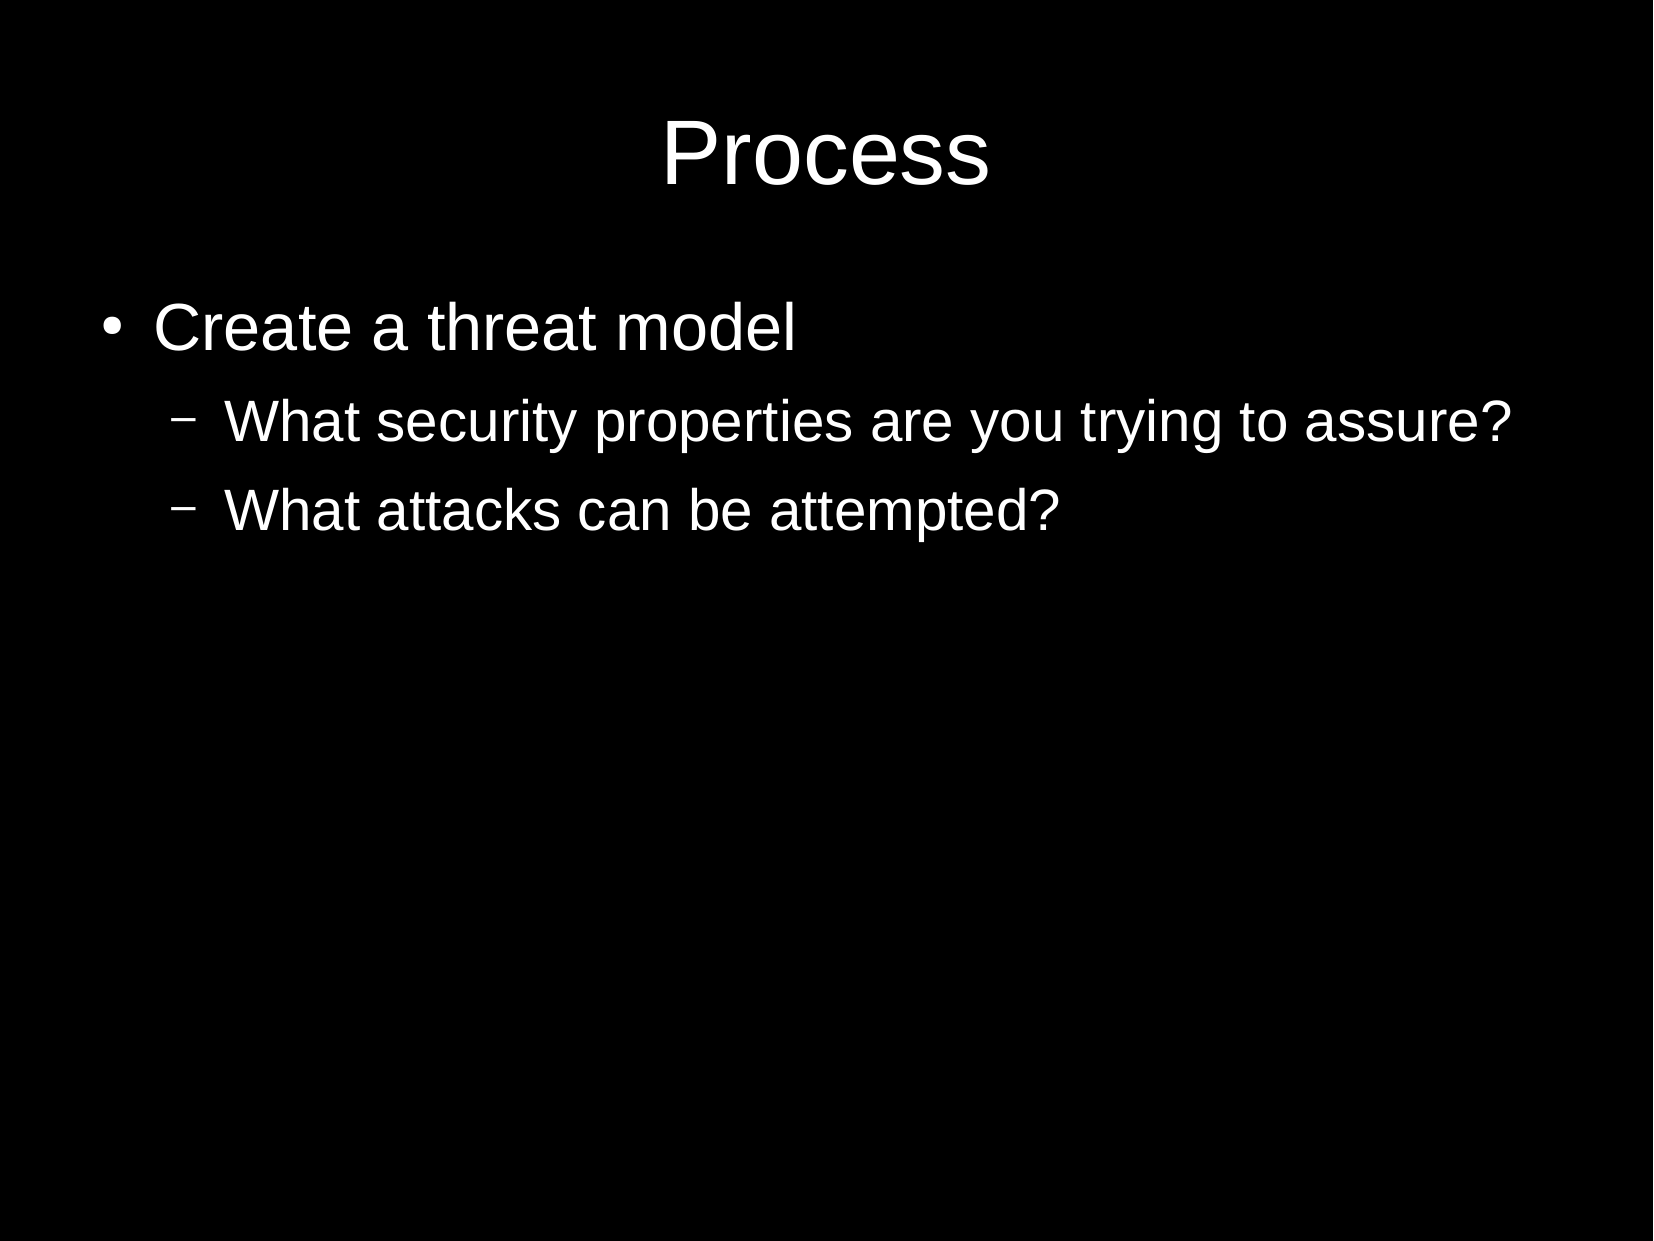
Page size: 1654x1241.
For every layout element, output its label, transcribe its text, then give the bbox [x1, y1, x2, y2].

list Create a threat model What security properties are you trying to assure? What attacks can be attempted? [82, 290, 1571, 1186]
title Process [82, 49, 1571, 257]
